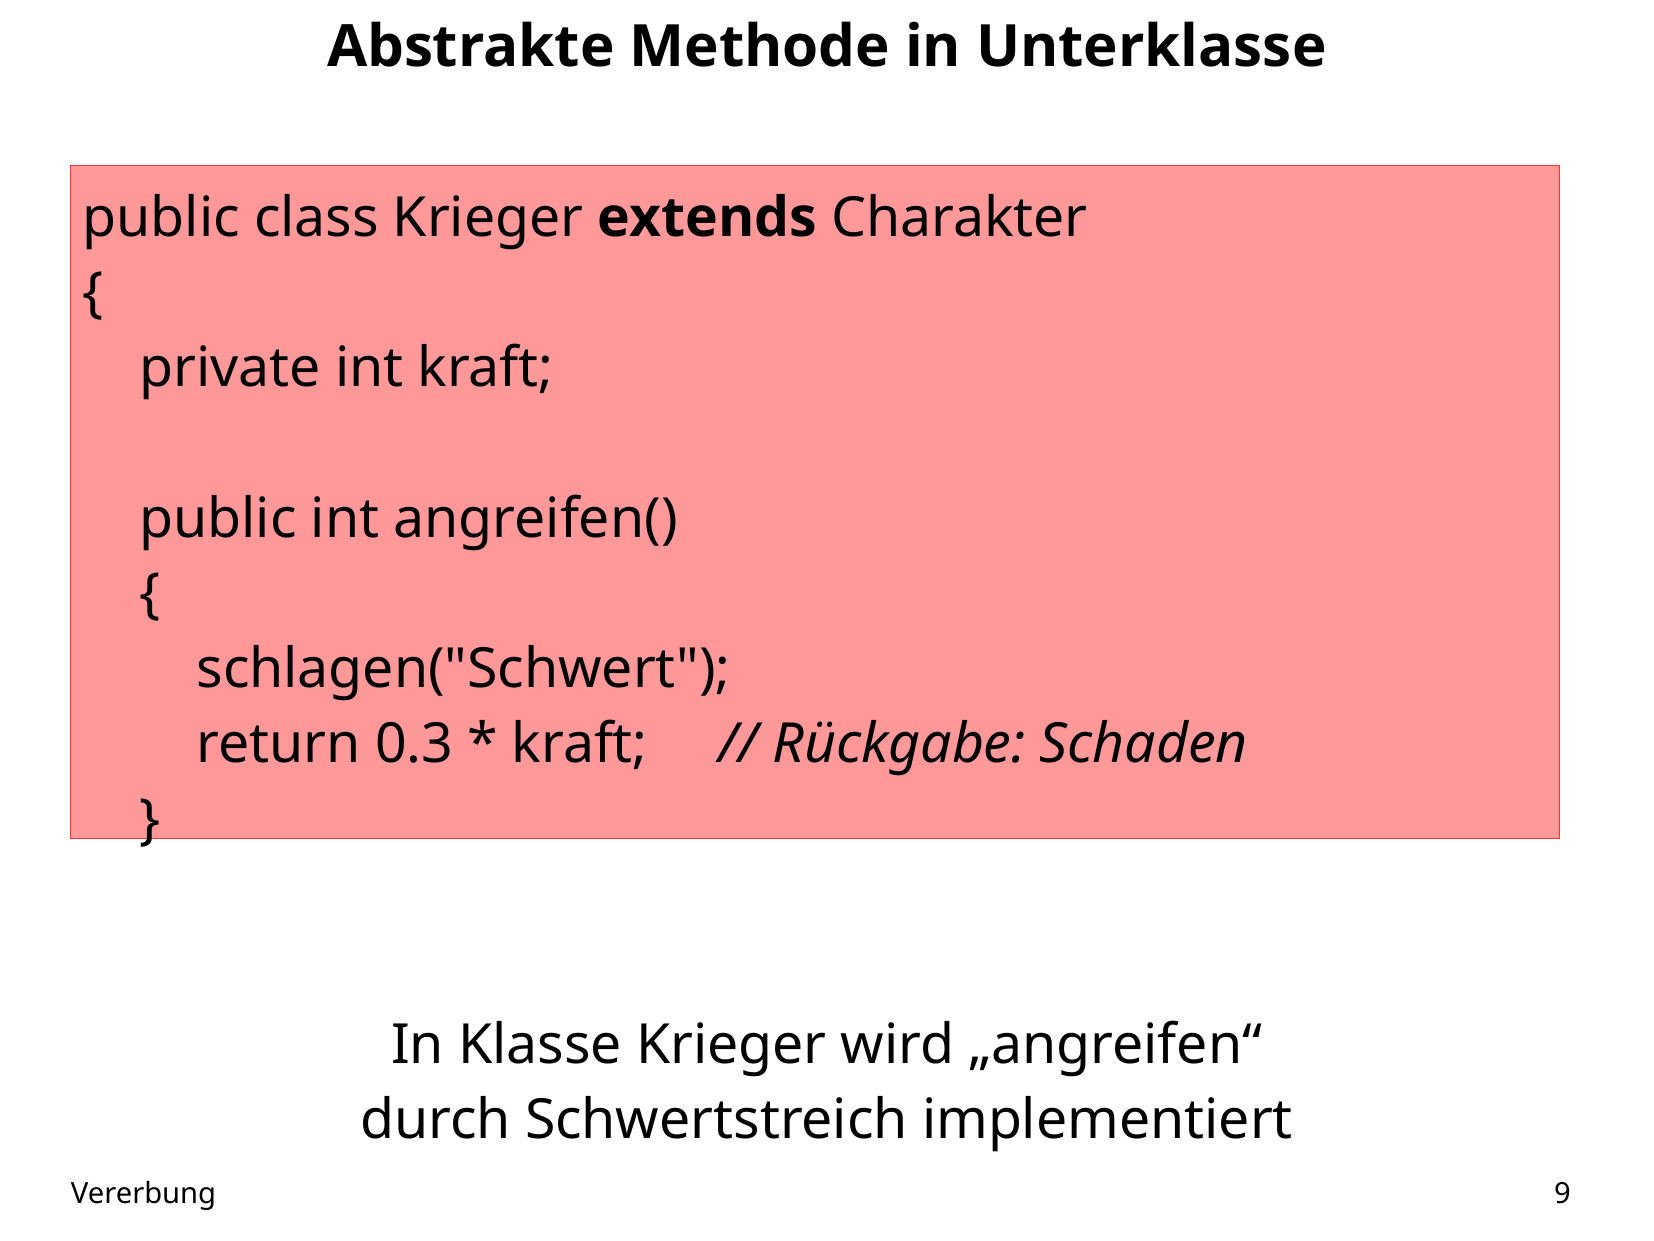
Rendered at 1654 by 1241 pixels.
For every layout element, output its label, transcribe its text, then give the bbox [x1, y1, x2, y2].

text_box [70, 165, 1560, 839]
list public class Krieger extends Charakter { private int kraft; public int angreifen() { schlagen("Schwert"); return 0.3 * kraft; // Rückgabe: Schaden } In Klasse Krieger wird „angreifen“ durch Schwertstreich implementiert [82, 177, 1571, 1158]
title Abstrakte Methode in Unterklasse [0, 5, 1654, 83]
